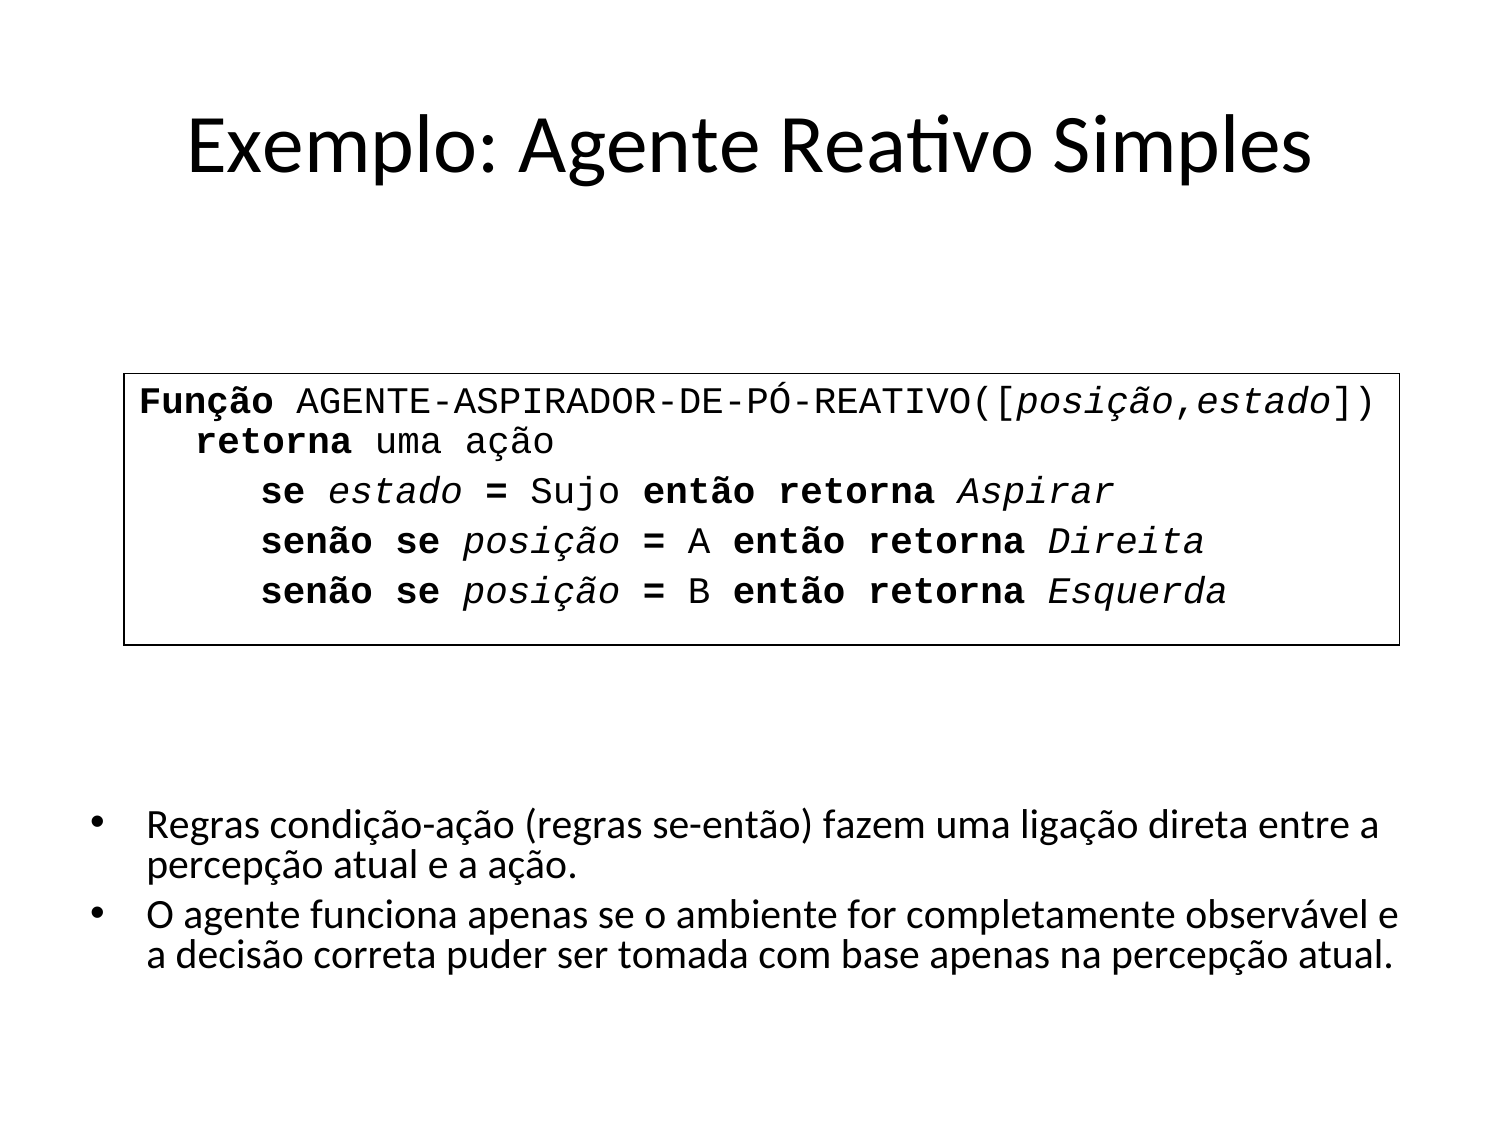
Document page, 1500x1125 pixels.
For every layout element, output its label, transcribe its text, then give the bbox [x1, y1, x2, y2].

title Exemplo: Agente Reativo Simples [75, 31, 1426, 247]
text_box Função AGENTE-ASPIRADOR-DE-PÓ-REATIVO([posição,estado]) retorna uma ação se estado = Sujo então retorna Aspirar senão se posição = A então retorna Direita senão se posição = B então retorna Esquerda [123, 373, 1400, 646]
list Regras condição-ação (regras se-então) fazem uma ligação direta entre a percepção atual e a ação. O agente funciona apenas se o ambiente for completamente observável e a decisão correta puder ser tomada com base apenas na percepção atual. [75, 798, 1426, 1047]
